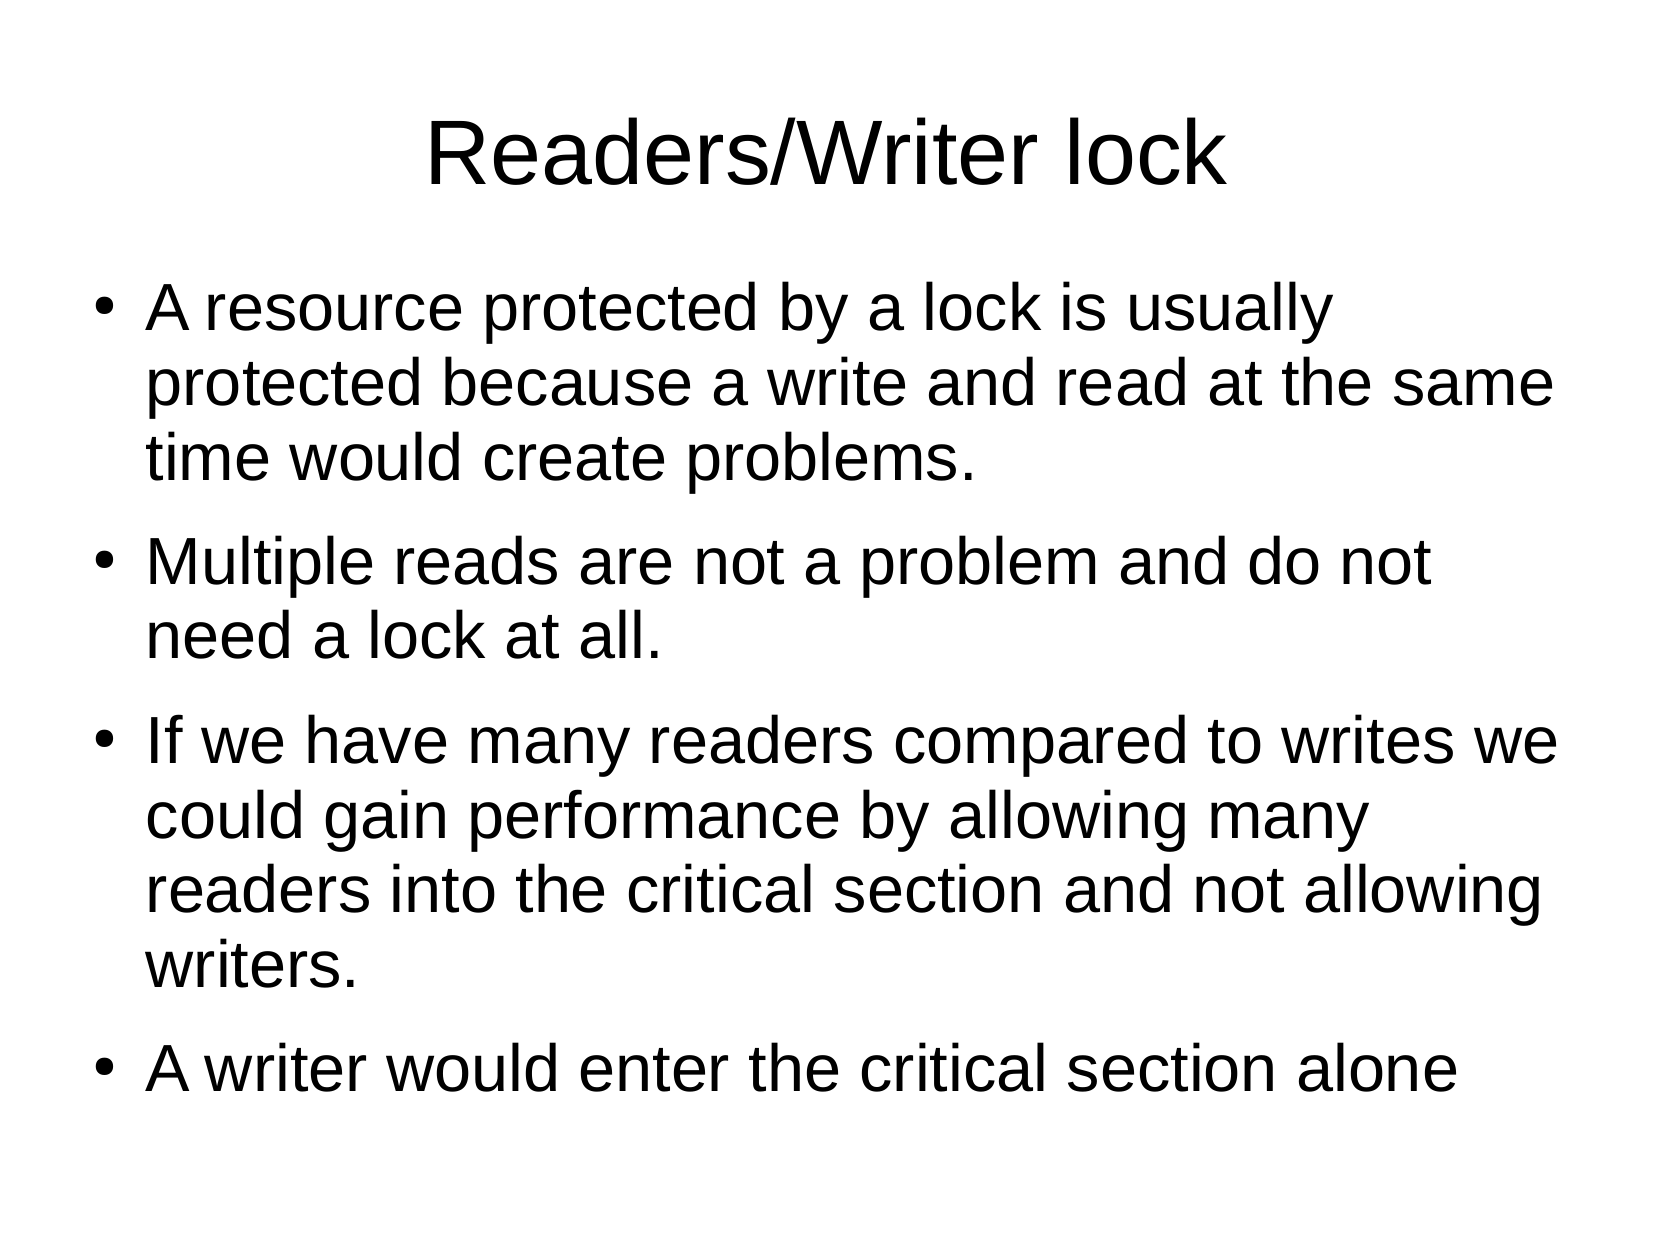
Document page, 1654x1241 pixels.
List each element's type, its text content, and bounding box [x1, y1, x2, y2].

list A resource protected by a lock is usually protected because a write and read at the same time would create problems. Multiple reads are not a problem and do not need a lock at all. If we have many readers compared to writes we could gain performance by allowing many readers into the critical section and not allowing writers. A writer would enter the critical section alone [75, 270, 1564, 1186]
title Readers/Writer lock [82, 49, 1571, 257]
